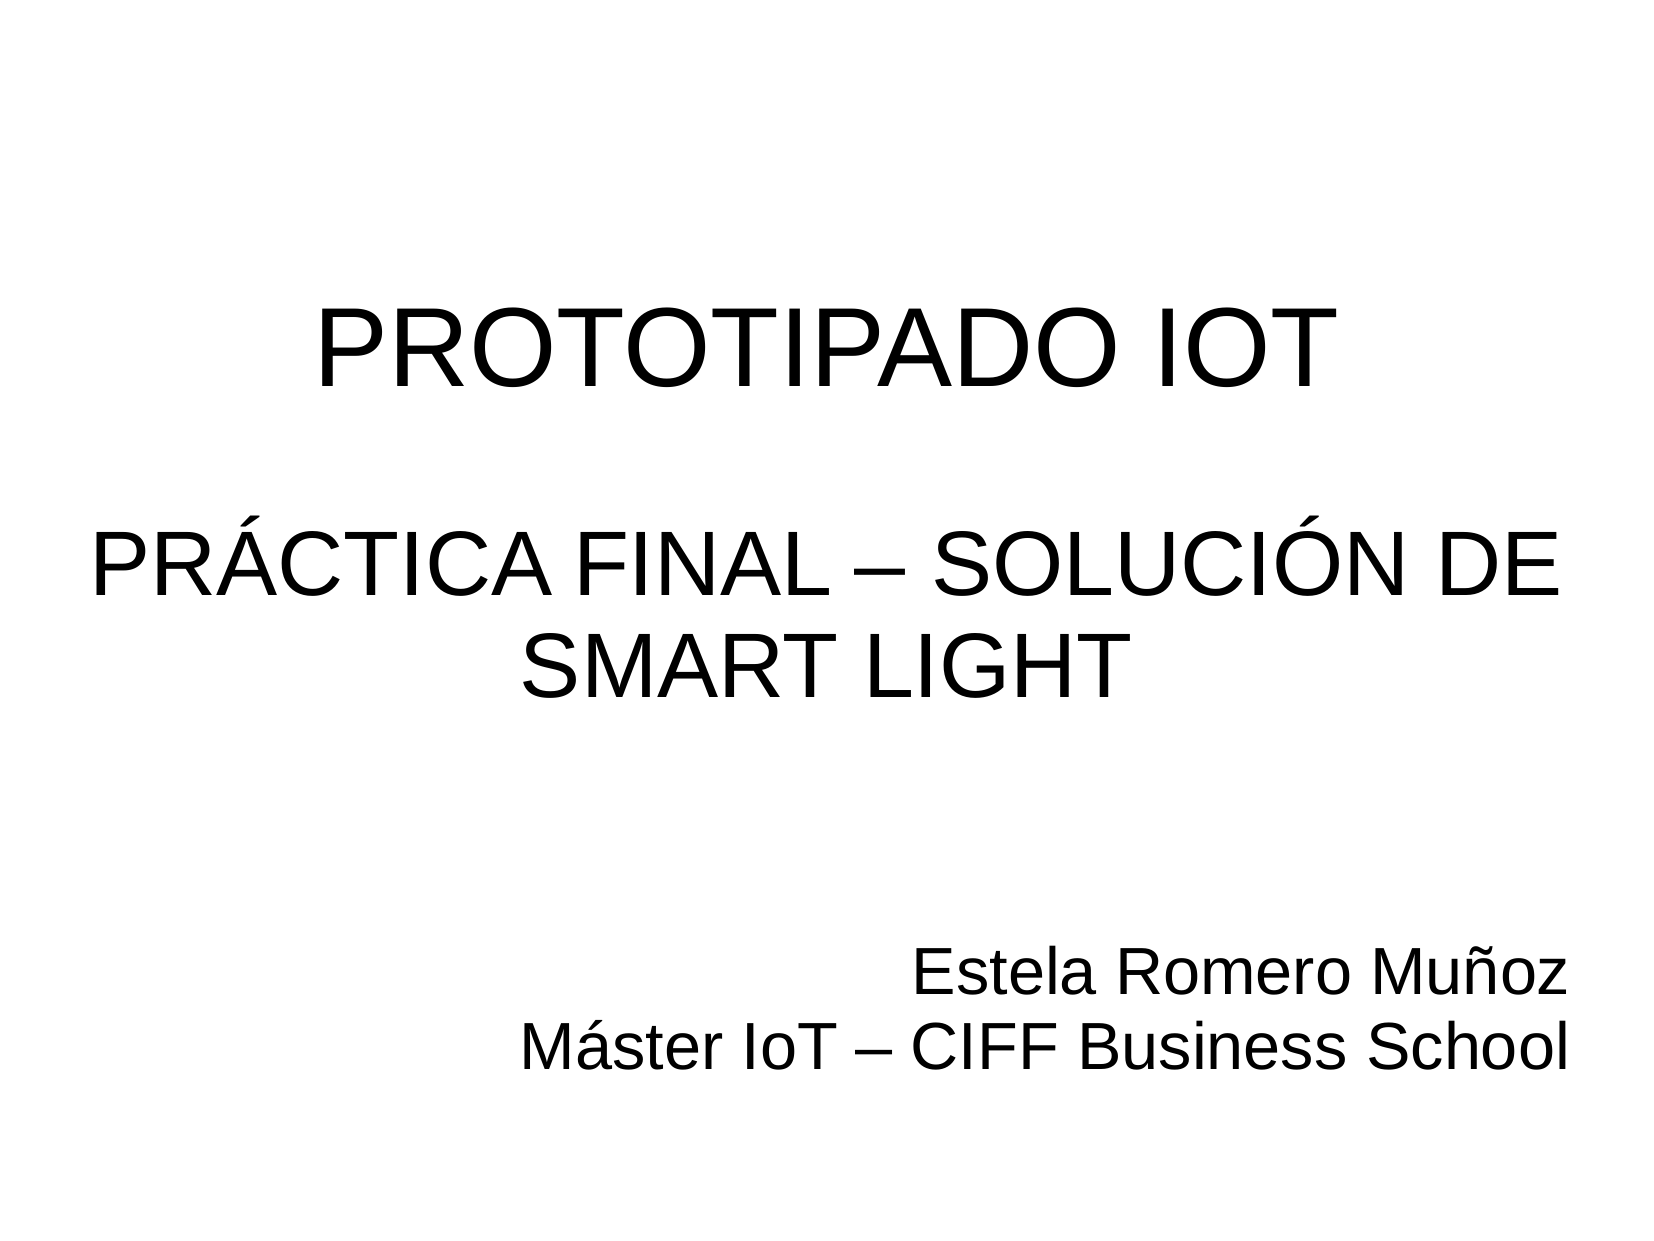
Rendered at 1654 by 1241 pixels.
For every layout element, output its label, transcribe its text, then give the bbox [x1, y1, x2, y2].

title PROTOTIPADO IOT PRÁCTICA FINAL – SOLUCIÓN DE SMART LIGHT [82, 49, 1571, 827]
subtitle Estela Romero Muñoz Máster IoT – CIFF Business School [82, 909, 1571, 1109]
